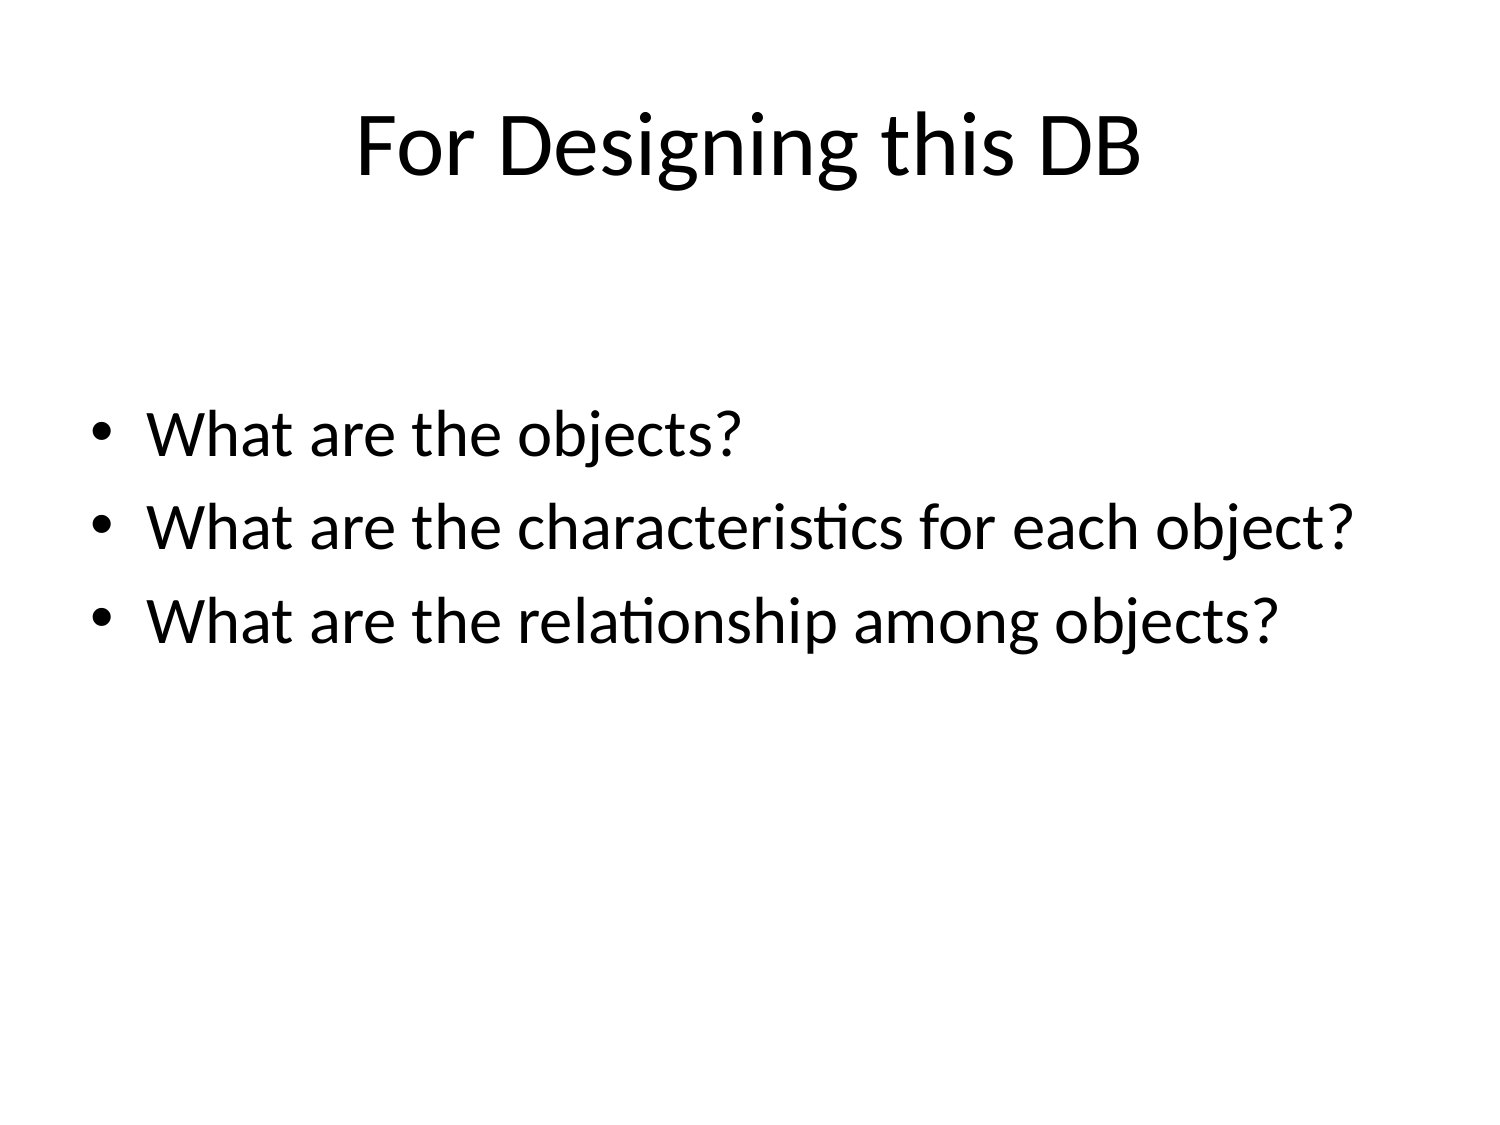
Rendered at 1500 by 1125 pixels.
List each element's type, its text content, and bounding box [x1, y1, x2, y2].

title For Designing this DB [75, 45, 1425, 233]
list What are the objects? What are the characteristics for each object? What are the relationship among objects? [75, 382, 1425, 1125]
